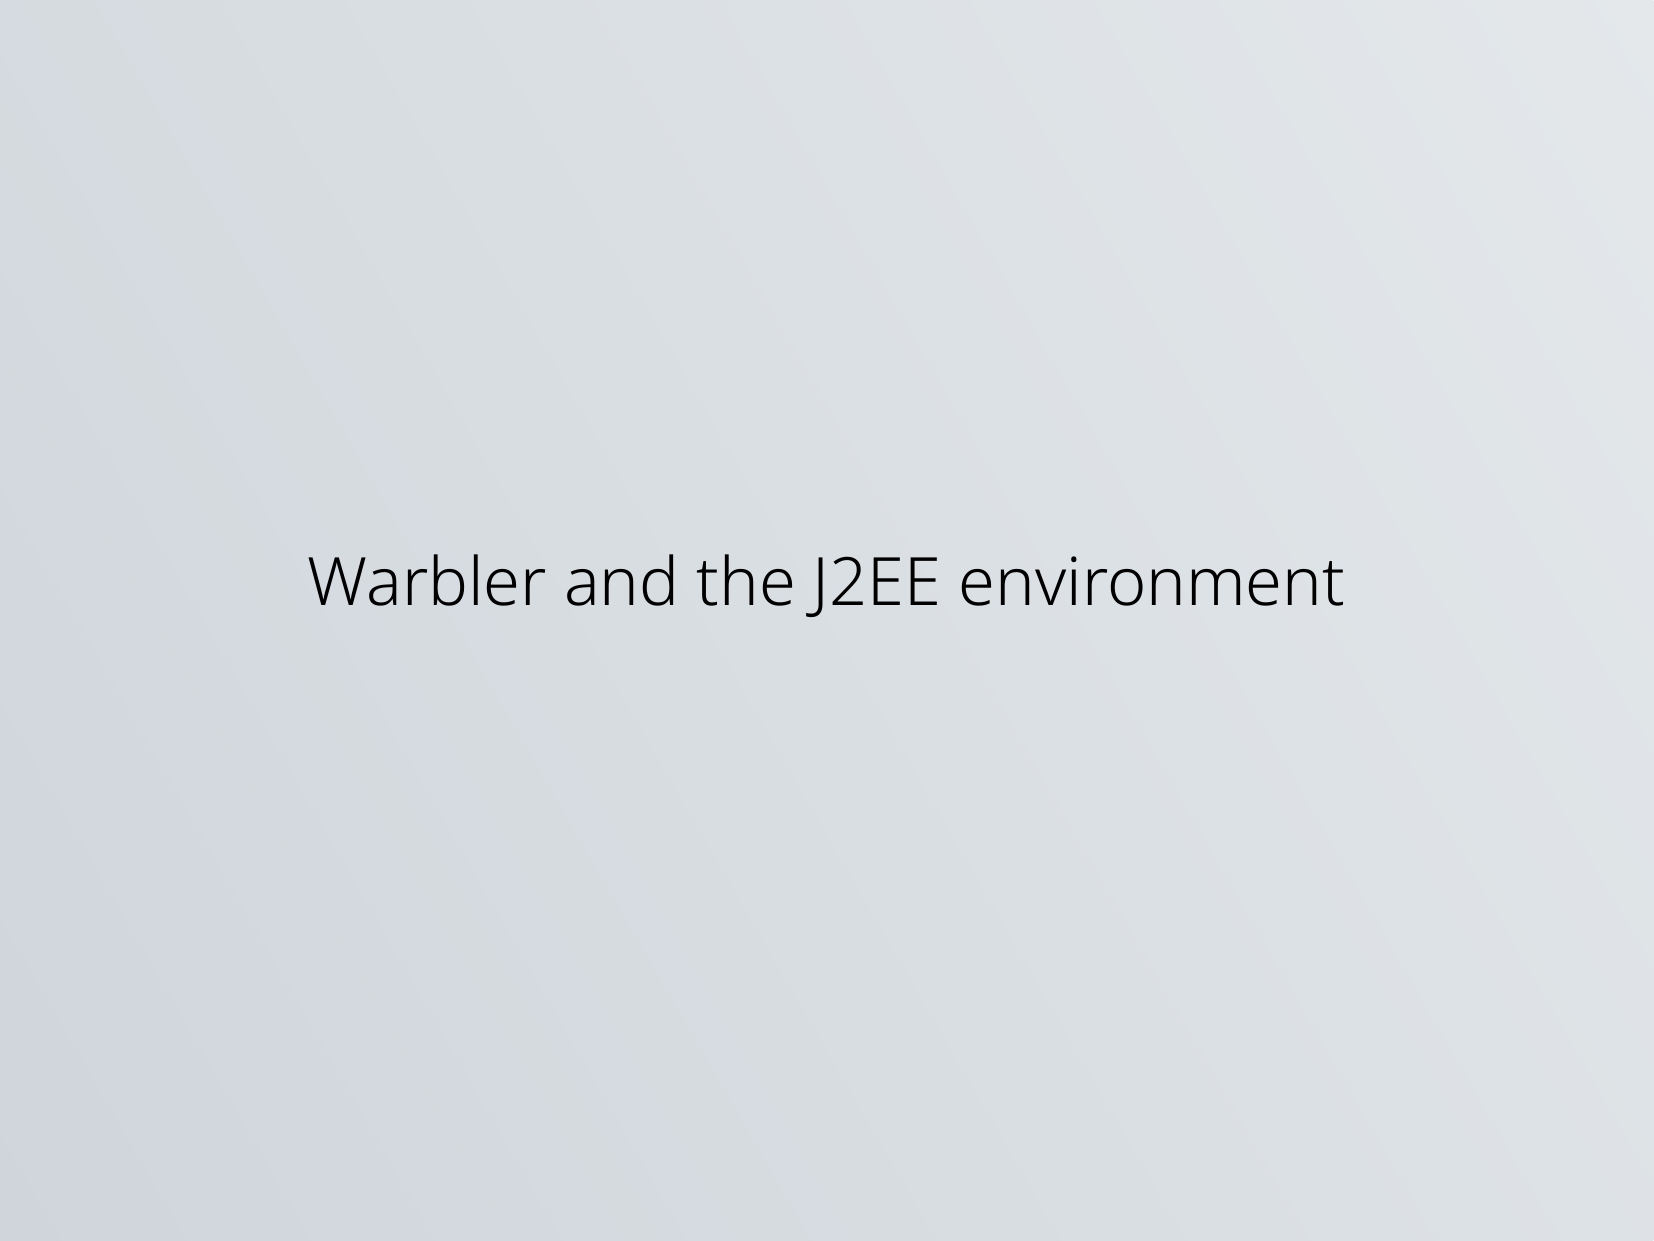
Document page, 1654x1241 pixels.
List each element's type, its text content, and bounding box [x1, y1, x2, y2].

subtitle Warbler and the J2EE environment [82, 56, 1571, 1102]
